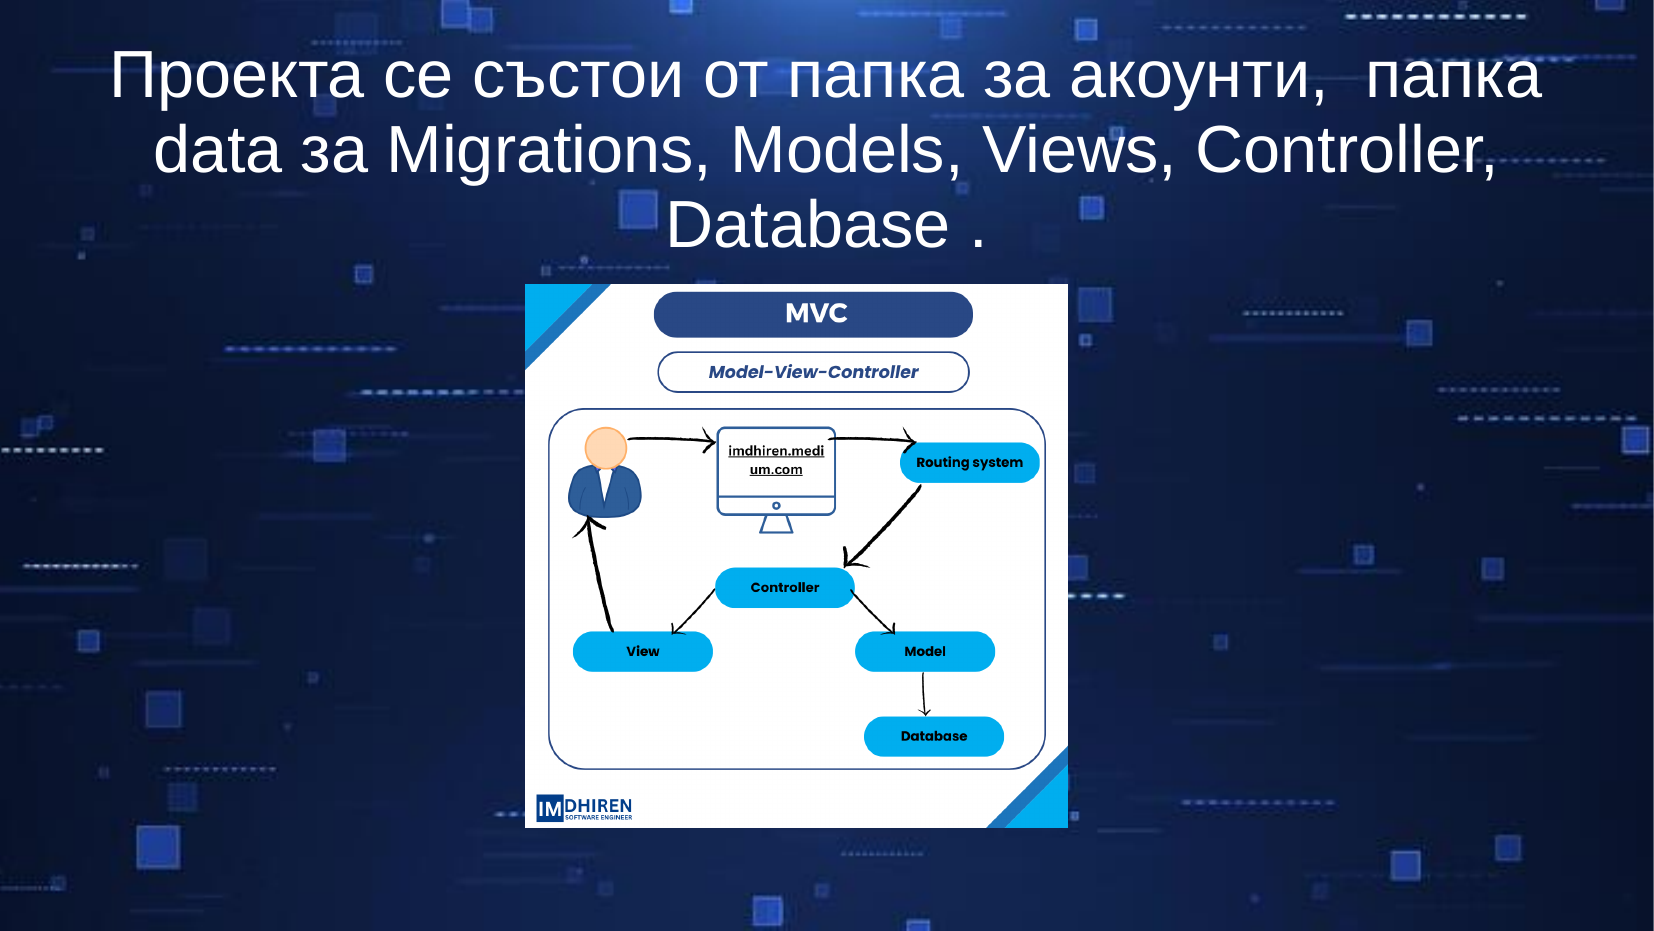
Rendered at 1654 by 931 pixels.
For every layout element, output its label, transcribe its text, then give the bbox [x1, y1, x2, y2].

subtitle Проекта се състои от папка за акоунти, папка data за Migrations, Models, Views, Controller, Database . [82, 37, 1571, 286]
picture [0, 0, 1654, 931]
